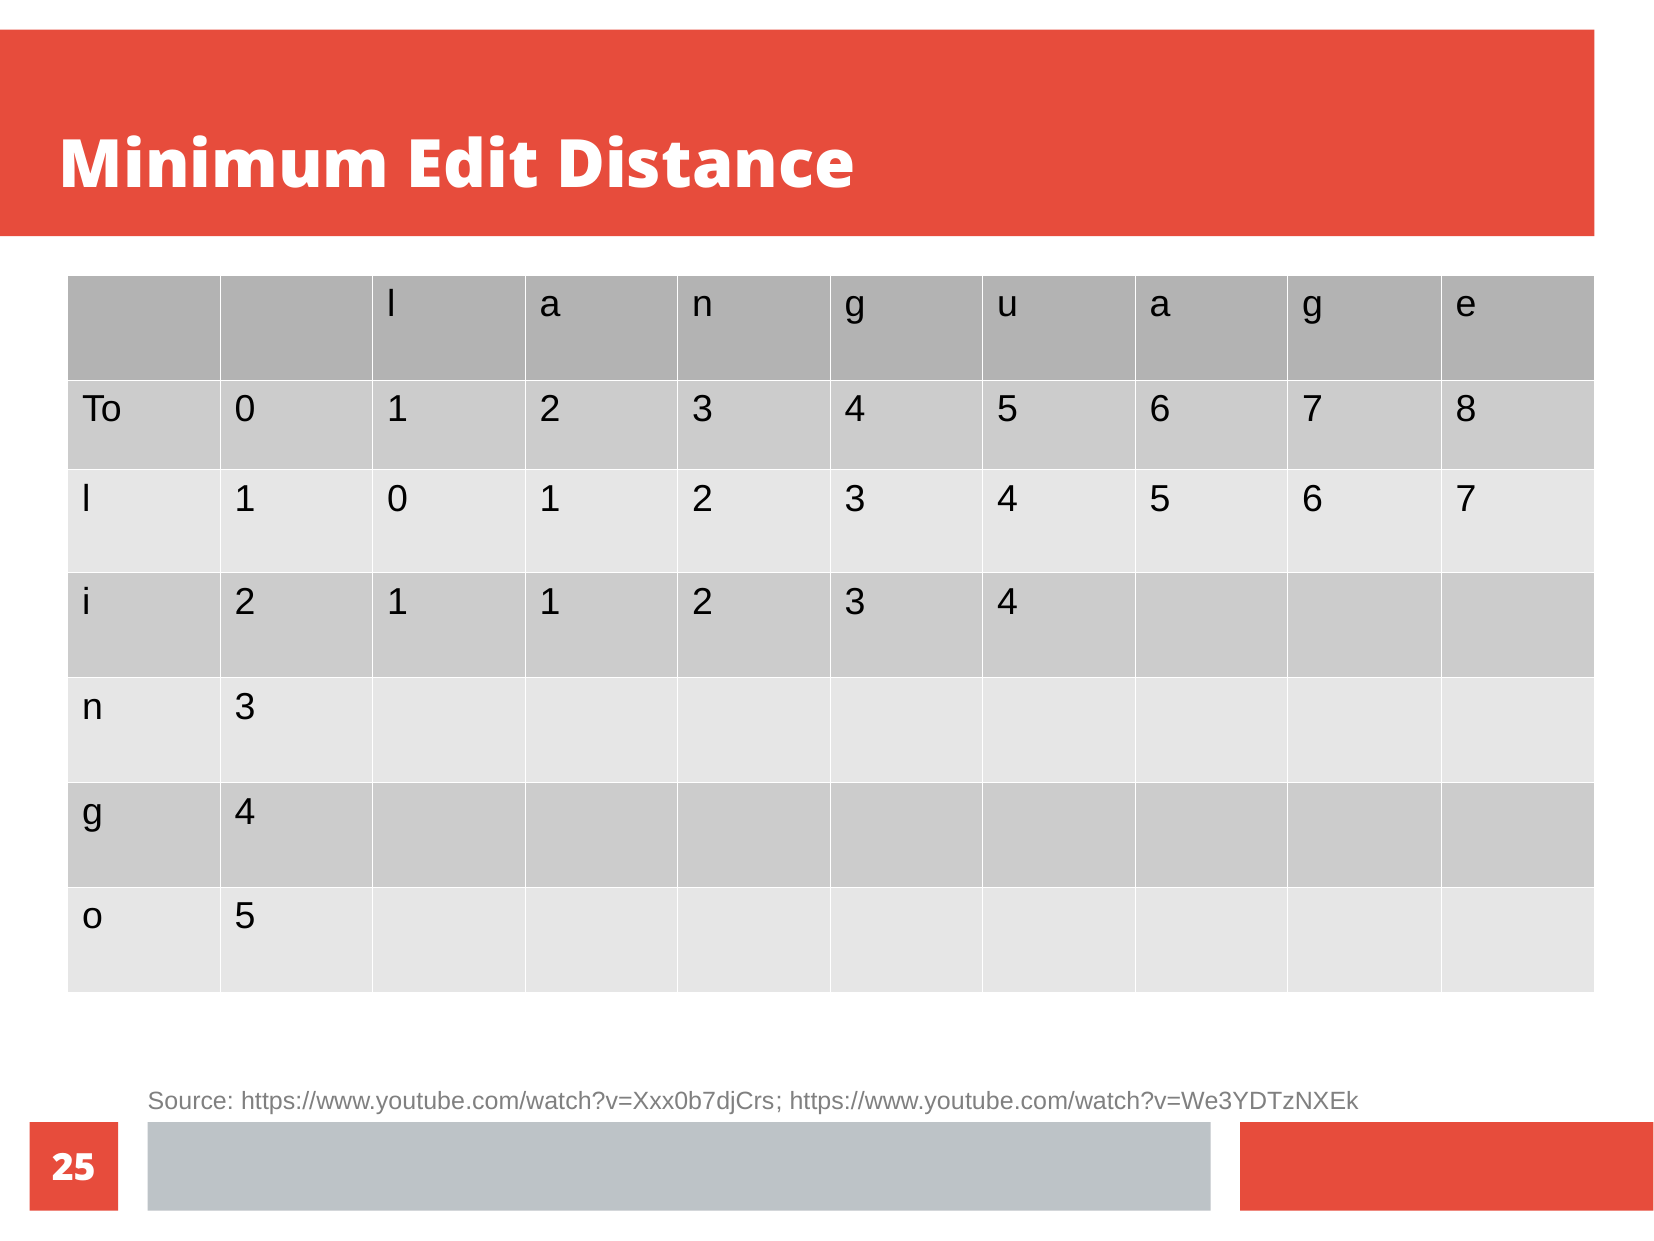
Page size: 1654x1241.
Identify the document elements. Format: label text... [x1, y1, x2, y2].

table_header g [1288, 276, 1441, 380]
table_cell 7 [1442, 470, 1594, 572]
table_cell [678, 783, 830, 887]
table_cell 4 [983, 470, 1135, 572]
table_cell 1 [526, 470, 677, 572]
table_cell 6 [1136, 381, 1287, 469]
table_cell 4 [221, 783, 372, 887]
table_cell [1288, 678, 1441, 782]
table_cell 3 [831, 573, 982, 677]
table_cell n [68, 678, 220, 782]
table_header g [831, 276, 982, 380]
table_cell [526, 678, 677, 782]
table_header l [373, 276, 525, 380]
table_header e [1442, 276, 1594, 380]
table_cell [526, 888, 677, 992]
table_cell 1 [221, 470, 372, 572]
table_cell [1136, 888, 1287, 992]
table_cell l [68, 470, 220, 572]
table_cell [1442, 888, 1594, 992]
table_cell [1442, 573, 1594, 677]
table_cell [678, 888, 830, 992]
table_header a [526, 276, 677, 380]
table_cell 4 [831, 381, 982, 469]
table_cell 1 [526, 573, 677, 677]
table_cell 2 [678, 470, 830, 572]
table_cell o [68, 888, 220, 992]
table_cell [1442, 678, 1594, 782]
table_cell [373, 678, 525, 782]
table_cell 0 [373, 470, 525, 572]
table_cell 1 [373, 573, 525, 677]
table_cell g [68, 783, 220, 887]
table_cell To [68, 381, 220, 469]
table_cell 1 [373, 381, 525, 469]
table_cell 2 [221, 573, 372, 677]
table_cell [373, 888, 525, 992]
table_cell [983, 783, 1135, 887]
table_cell [1136, 678, 1287, 782]
table_cell [526, 783, 677, 887]
table_cell [831, 888, 982, 992]
table_header u [983, 276, 1135, 380]
table_header a [1136, 276, 1287, 380]
table_cell 5 [983, 381, 1135, 469]
table_cell 7 [1288, 381, 1441, 469]
table_cell [831, 678, 982, 782]
table_cell 2 [526, 381, 677, 469]
table_cell 0 [221, 381, 372, 469]
table_cell [1136, 783, 1287, 887]
table_cell 8 [1442, 381, 1594, 469]
table_cell 5 [221, 888, 372, 992]
table_cell [983, 888, 1135, 992]
table_cell [1288, 888, 1441, 992]
table_cell [678, 678, 830, 782]
table_cell 3 [678, 381, 830, 469]
table_cell [831, 783, 982, 887]
table_cell [1442, 783, 1594, 887]
table_cell 3 [831, 470, 982, 572]
table_cell [373, 783, 525, 887]
table_cell [983, 678, 1135, 782]
table_cell 4 [983, 573, 1135, 677]
list Source: https://www.youtube.com/watch?v=Xxx0b7djCrs; https://www.youtube.com/watch?v=We3YDTzNXEk [112, 1086, 1619, 1128]
table_cell [1288, 783, 1441, 887]
table_cell 3 [221, 678, 372, 782]
table_header [68, 276, 220, 380]
table_header n [678, 276, 830, 380]
title Minimum Edit Distance [59, 59, 1595, 207]
table_cell 2 [678, 573, 830, 677]
table_cell i [68, 573, 220, 677]
table_cell [1288, 573, 1441, 677]
table_cell 6 [1288, 470, 1441, 572]
table_cell [1136, 573, 1287, 677]
table_header [221, 276, 372, 380]
table_cell 5 [1136, 470, 1287, 572]
